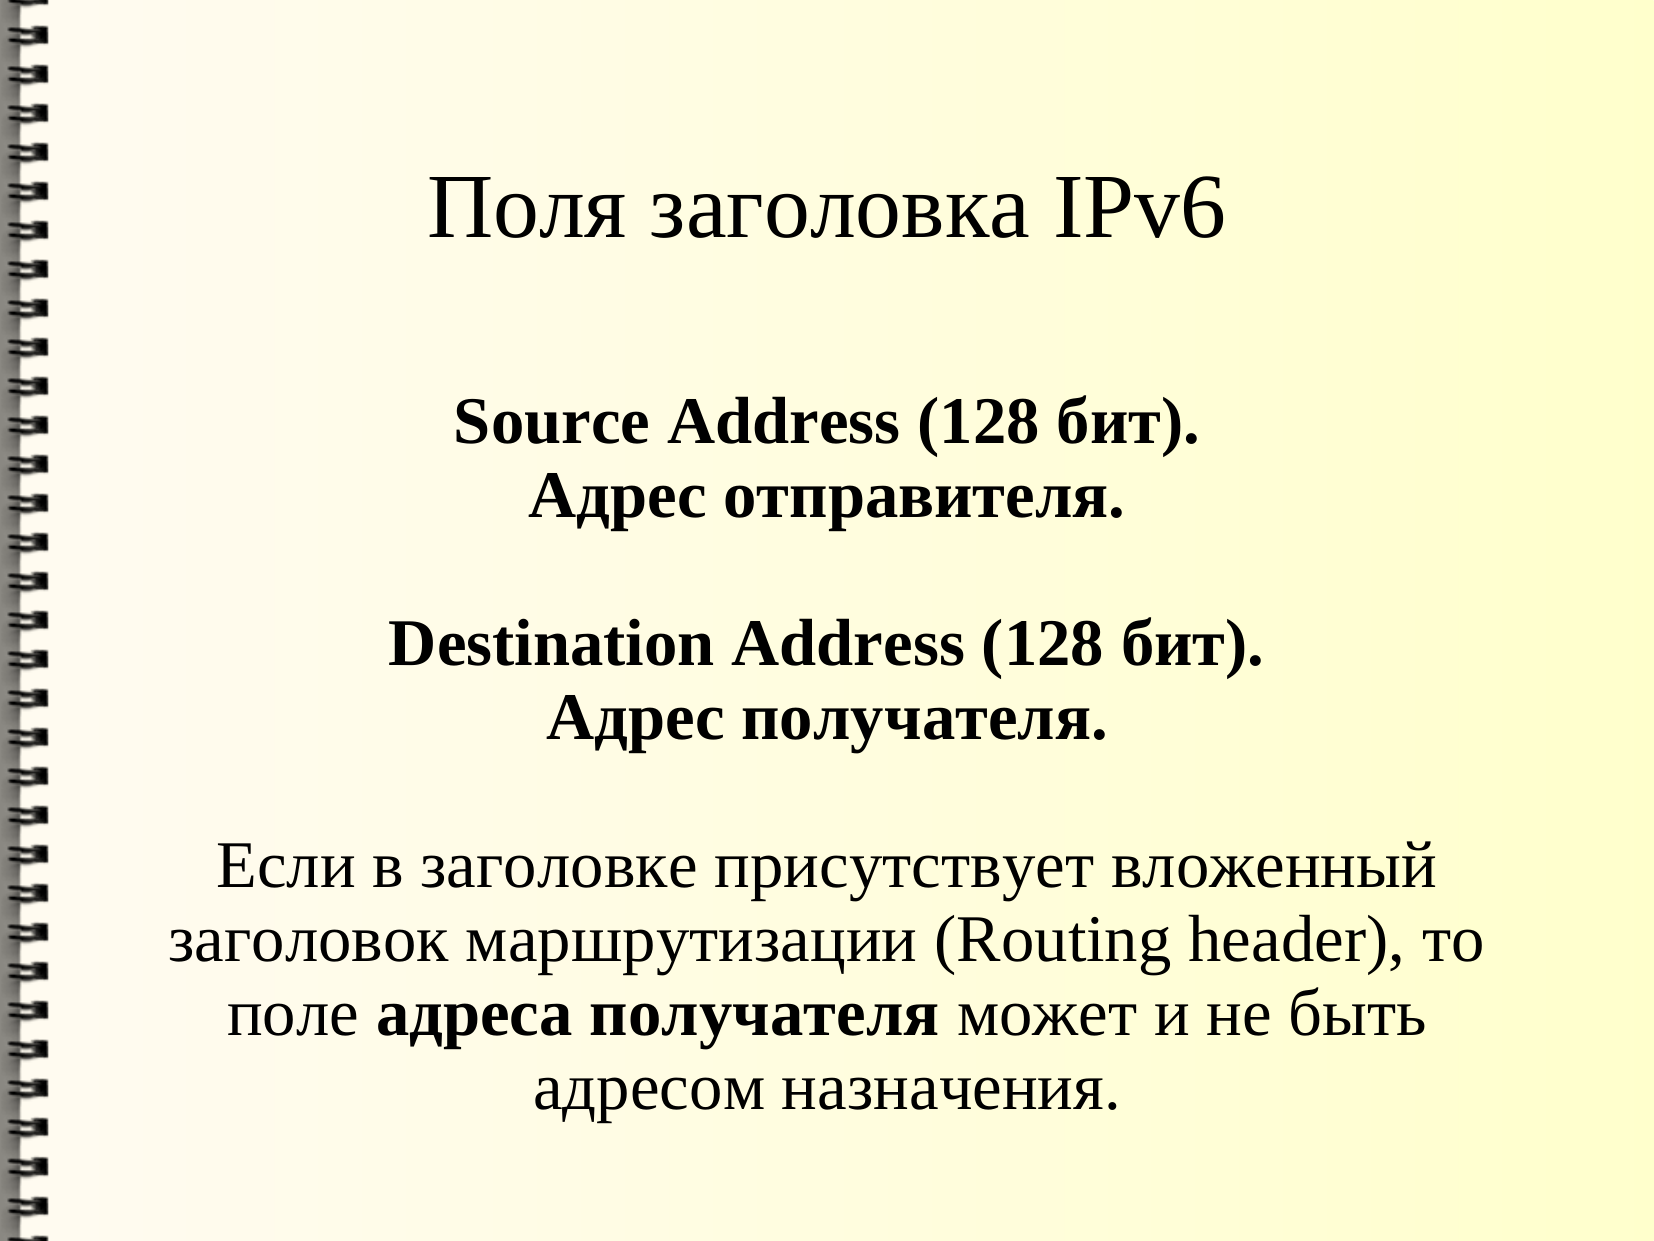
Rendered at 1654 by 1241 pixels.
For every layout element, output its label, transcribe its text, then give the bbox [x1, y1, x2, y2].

title Поля заголовка IPv6 [121, 102, 1534, 311]
subtitle Source Address (128 бит). Адрес отправителя. Destination Address (128 бит). Адрес получателя. Если в заголовке присутствует вложенный заголовок маршрутизации (Routing header), то поле адреса получателя может и не быть адресом назначения. [121, 344, 1534, 1164]
picture [0, 0, 1654, 1241]
